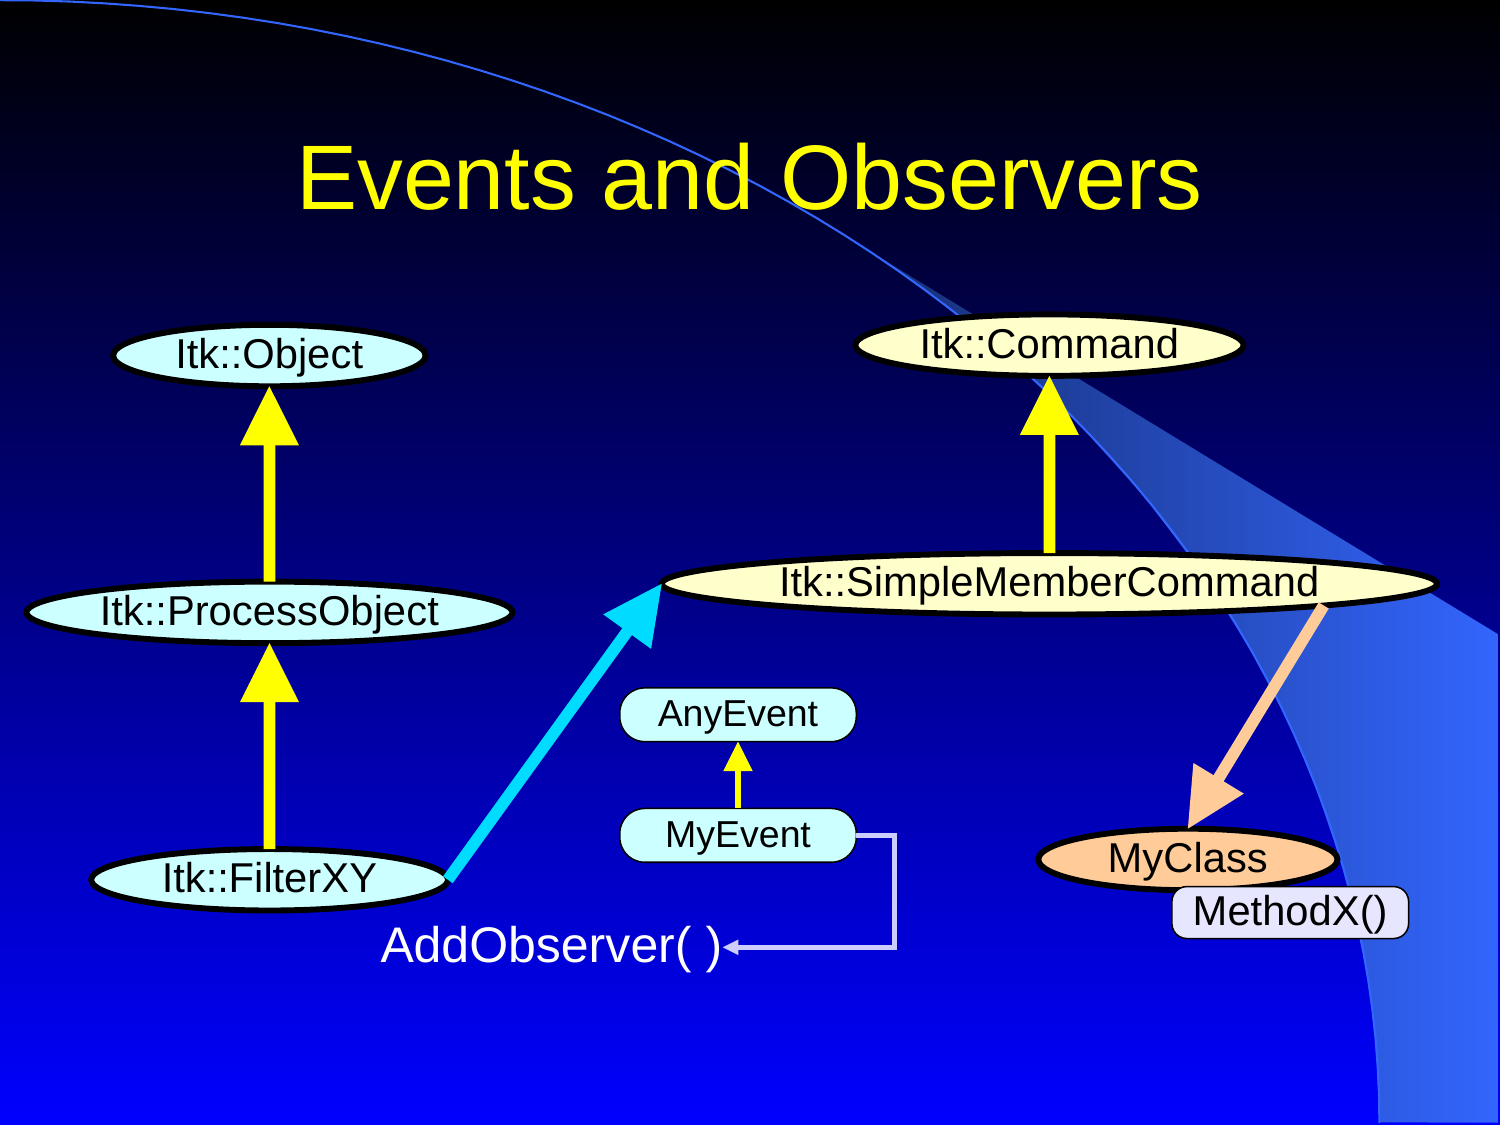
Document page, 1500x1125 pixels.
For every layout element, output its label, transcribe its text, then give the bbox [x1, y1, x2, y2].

text_box AnyEvent [619, 687, 857, 742]
text_box MethodX() [1171, 886, 1409, 939]
title Events and Observers [112, 87, 1388, 276]
text_box Itk::Object [113, 324, 426, 387]
text_box MyClass [1038, 828, 1338, 891]
text_box AddObserver( ) [380, 921, 723, 974]
text_box MyEvent [619, 808, 857, 863]
text_box Itk::FilterXY [91, 849, 448, 911]
text_box Itk::Command [855, 314, 1244, 376]
text_box Itk::ProcessObject [26, 581, 513, 644]
text_box Itk::SimpleMemberCommand [661, 553, 1438, 615]
